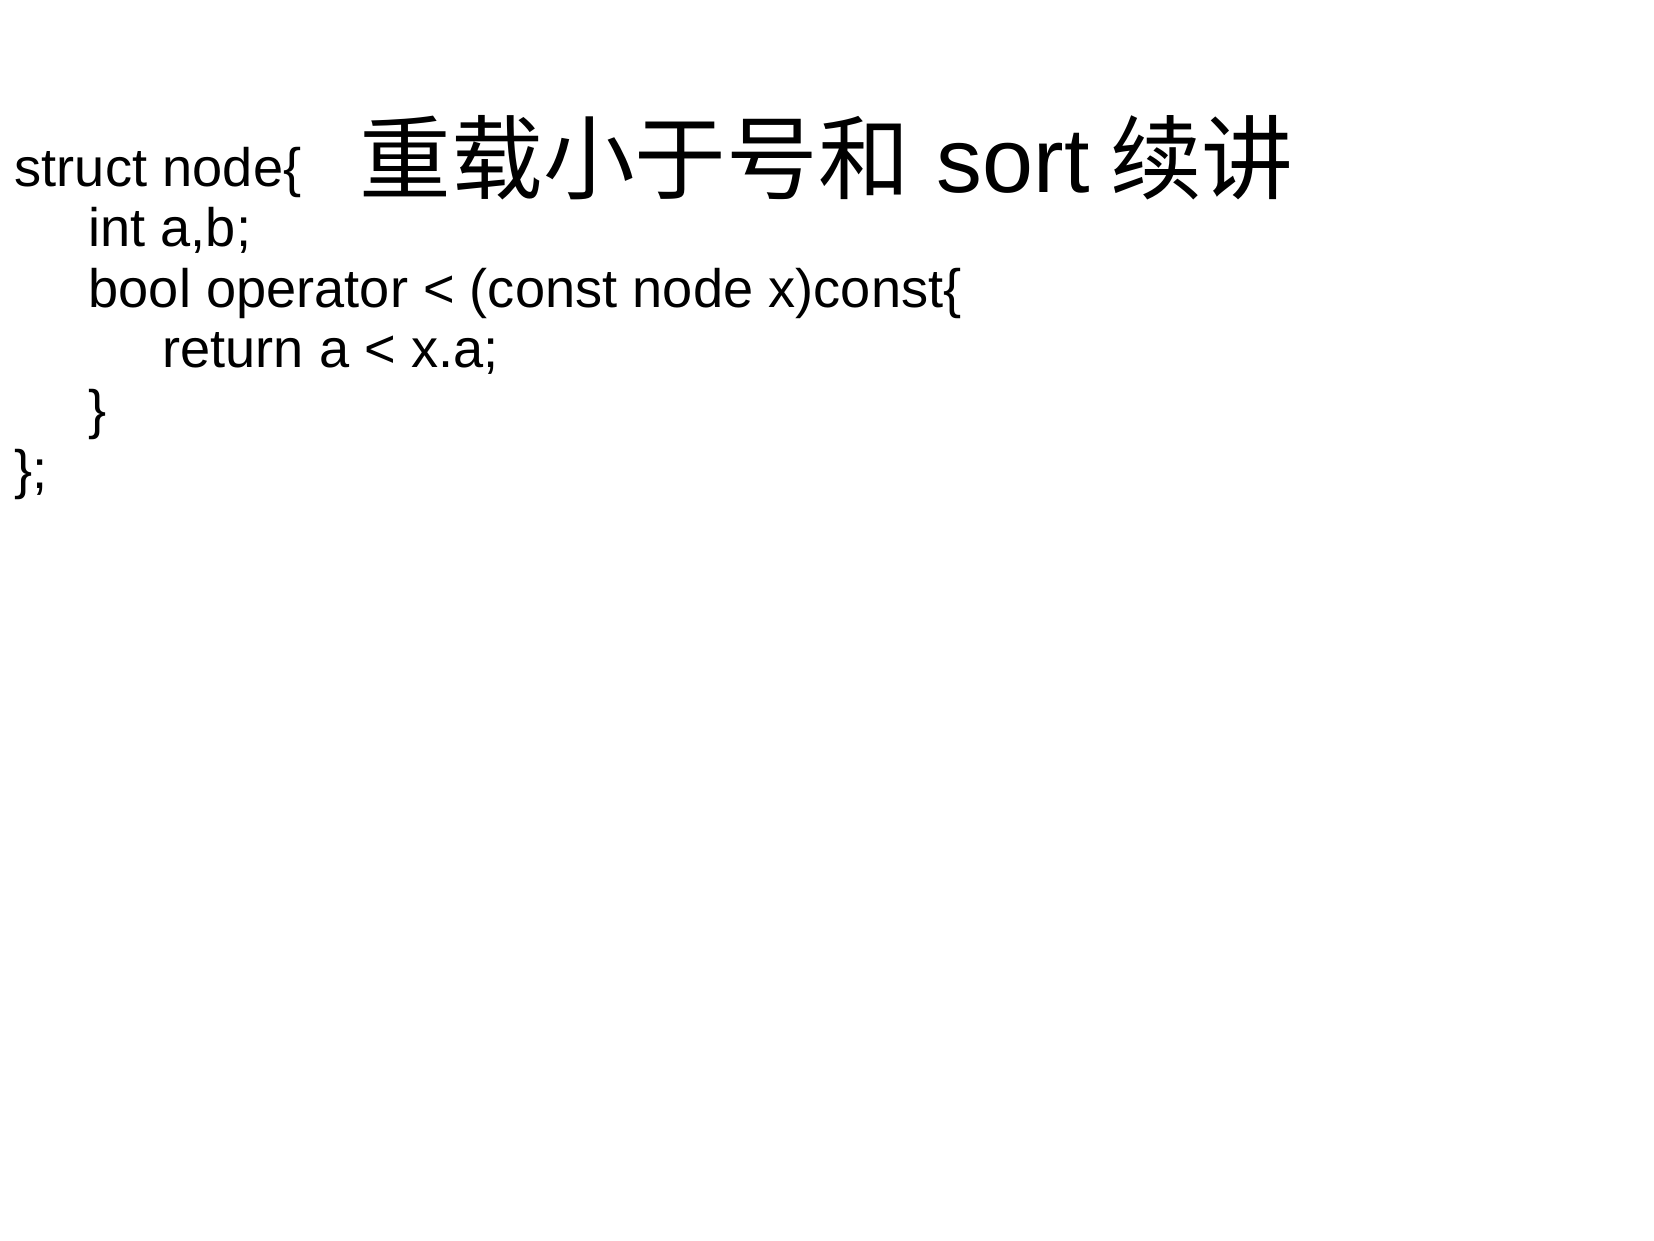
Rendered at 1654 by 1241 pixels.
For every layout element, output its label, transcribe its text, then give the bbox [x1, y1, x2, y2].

text_box struct node{ int a,b; bool operator < (const node x)const{ return a < x.a; } }; [0, 129, 1618, 1158]
title 重载小于号和sort续讲 [82, 49, 1571, 129]
